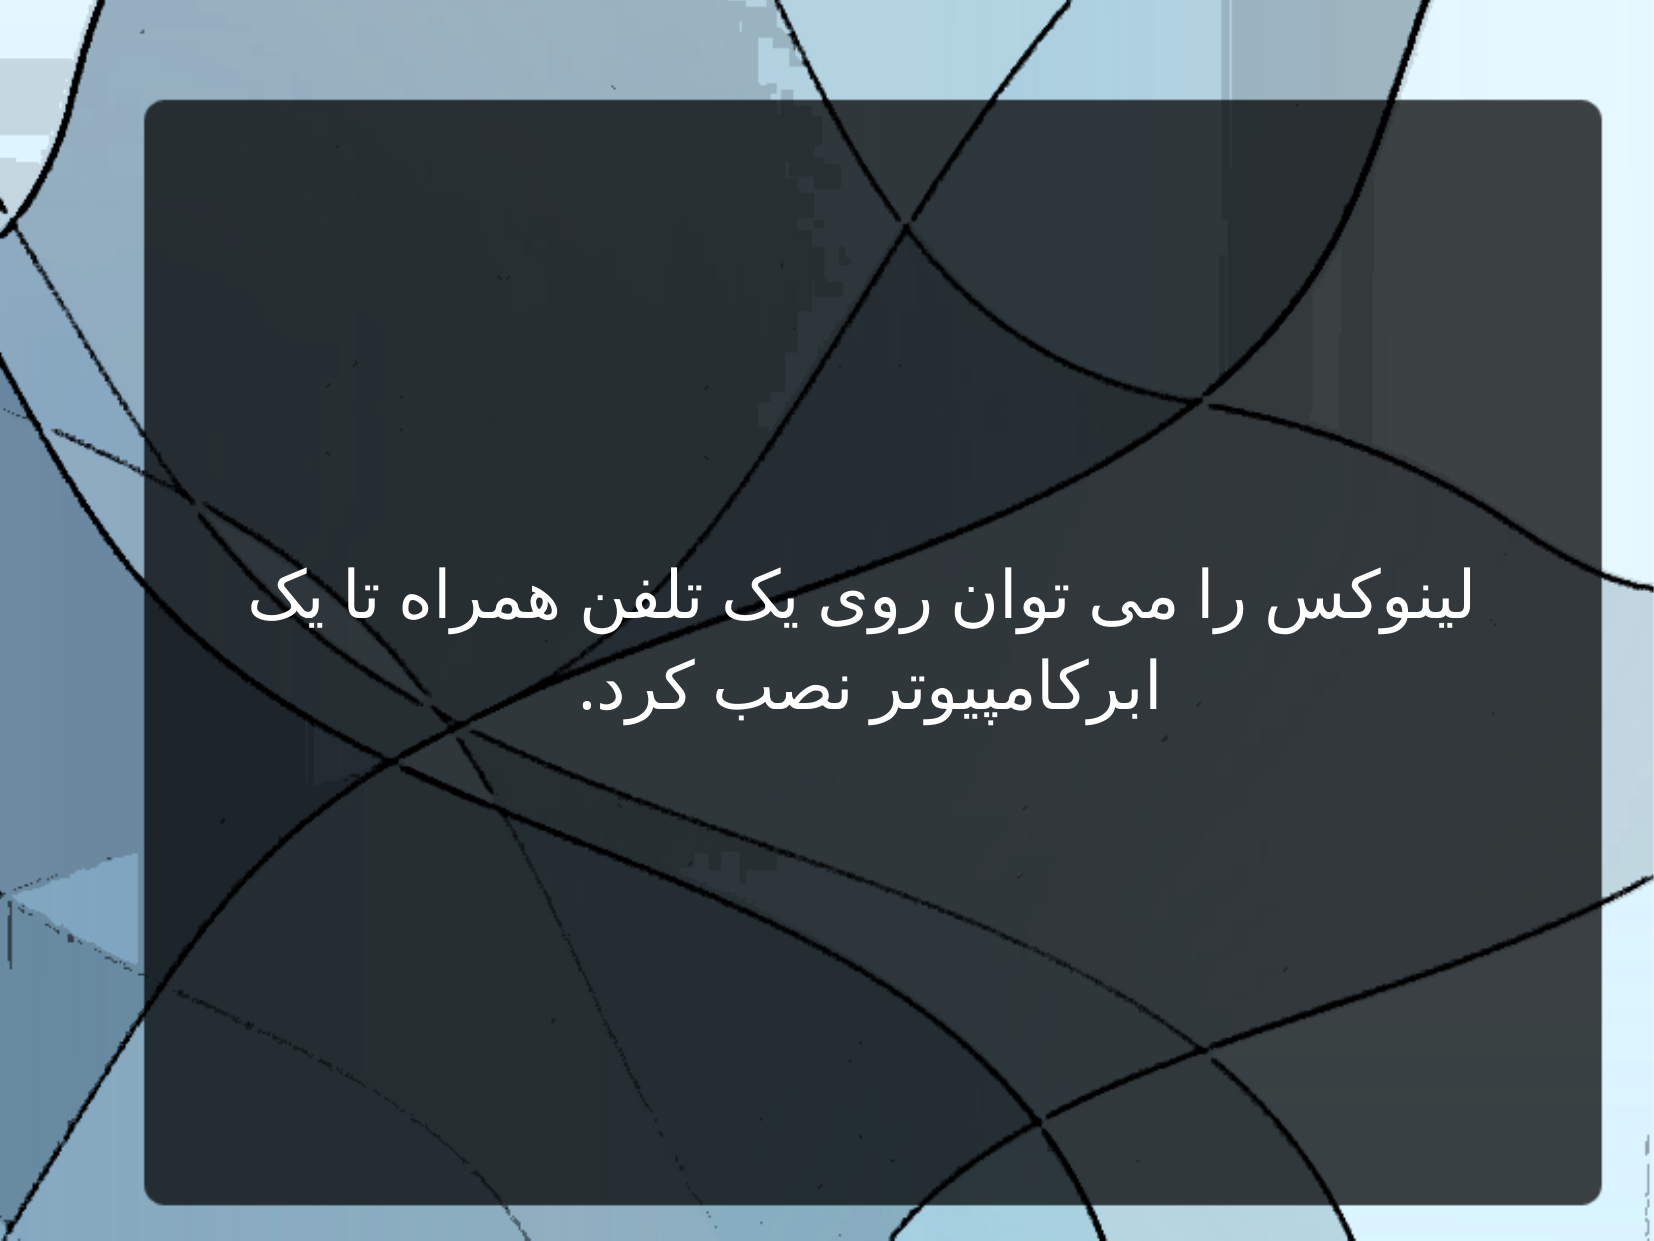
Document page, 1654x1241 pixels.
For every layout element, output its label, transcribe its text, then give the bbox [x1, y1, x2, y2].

picture [0, 0, 1654, 1241]
subtitle لینوکس را می توان روی یک تلفن همراه تا یک ابرکامپیوتر نصب کرد. [159, 115, 1583, 1161]
